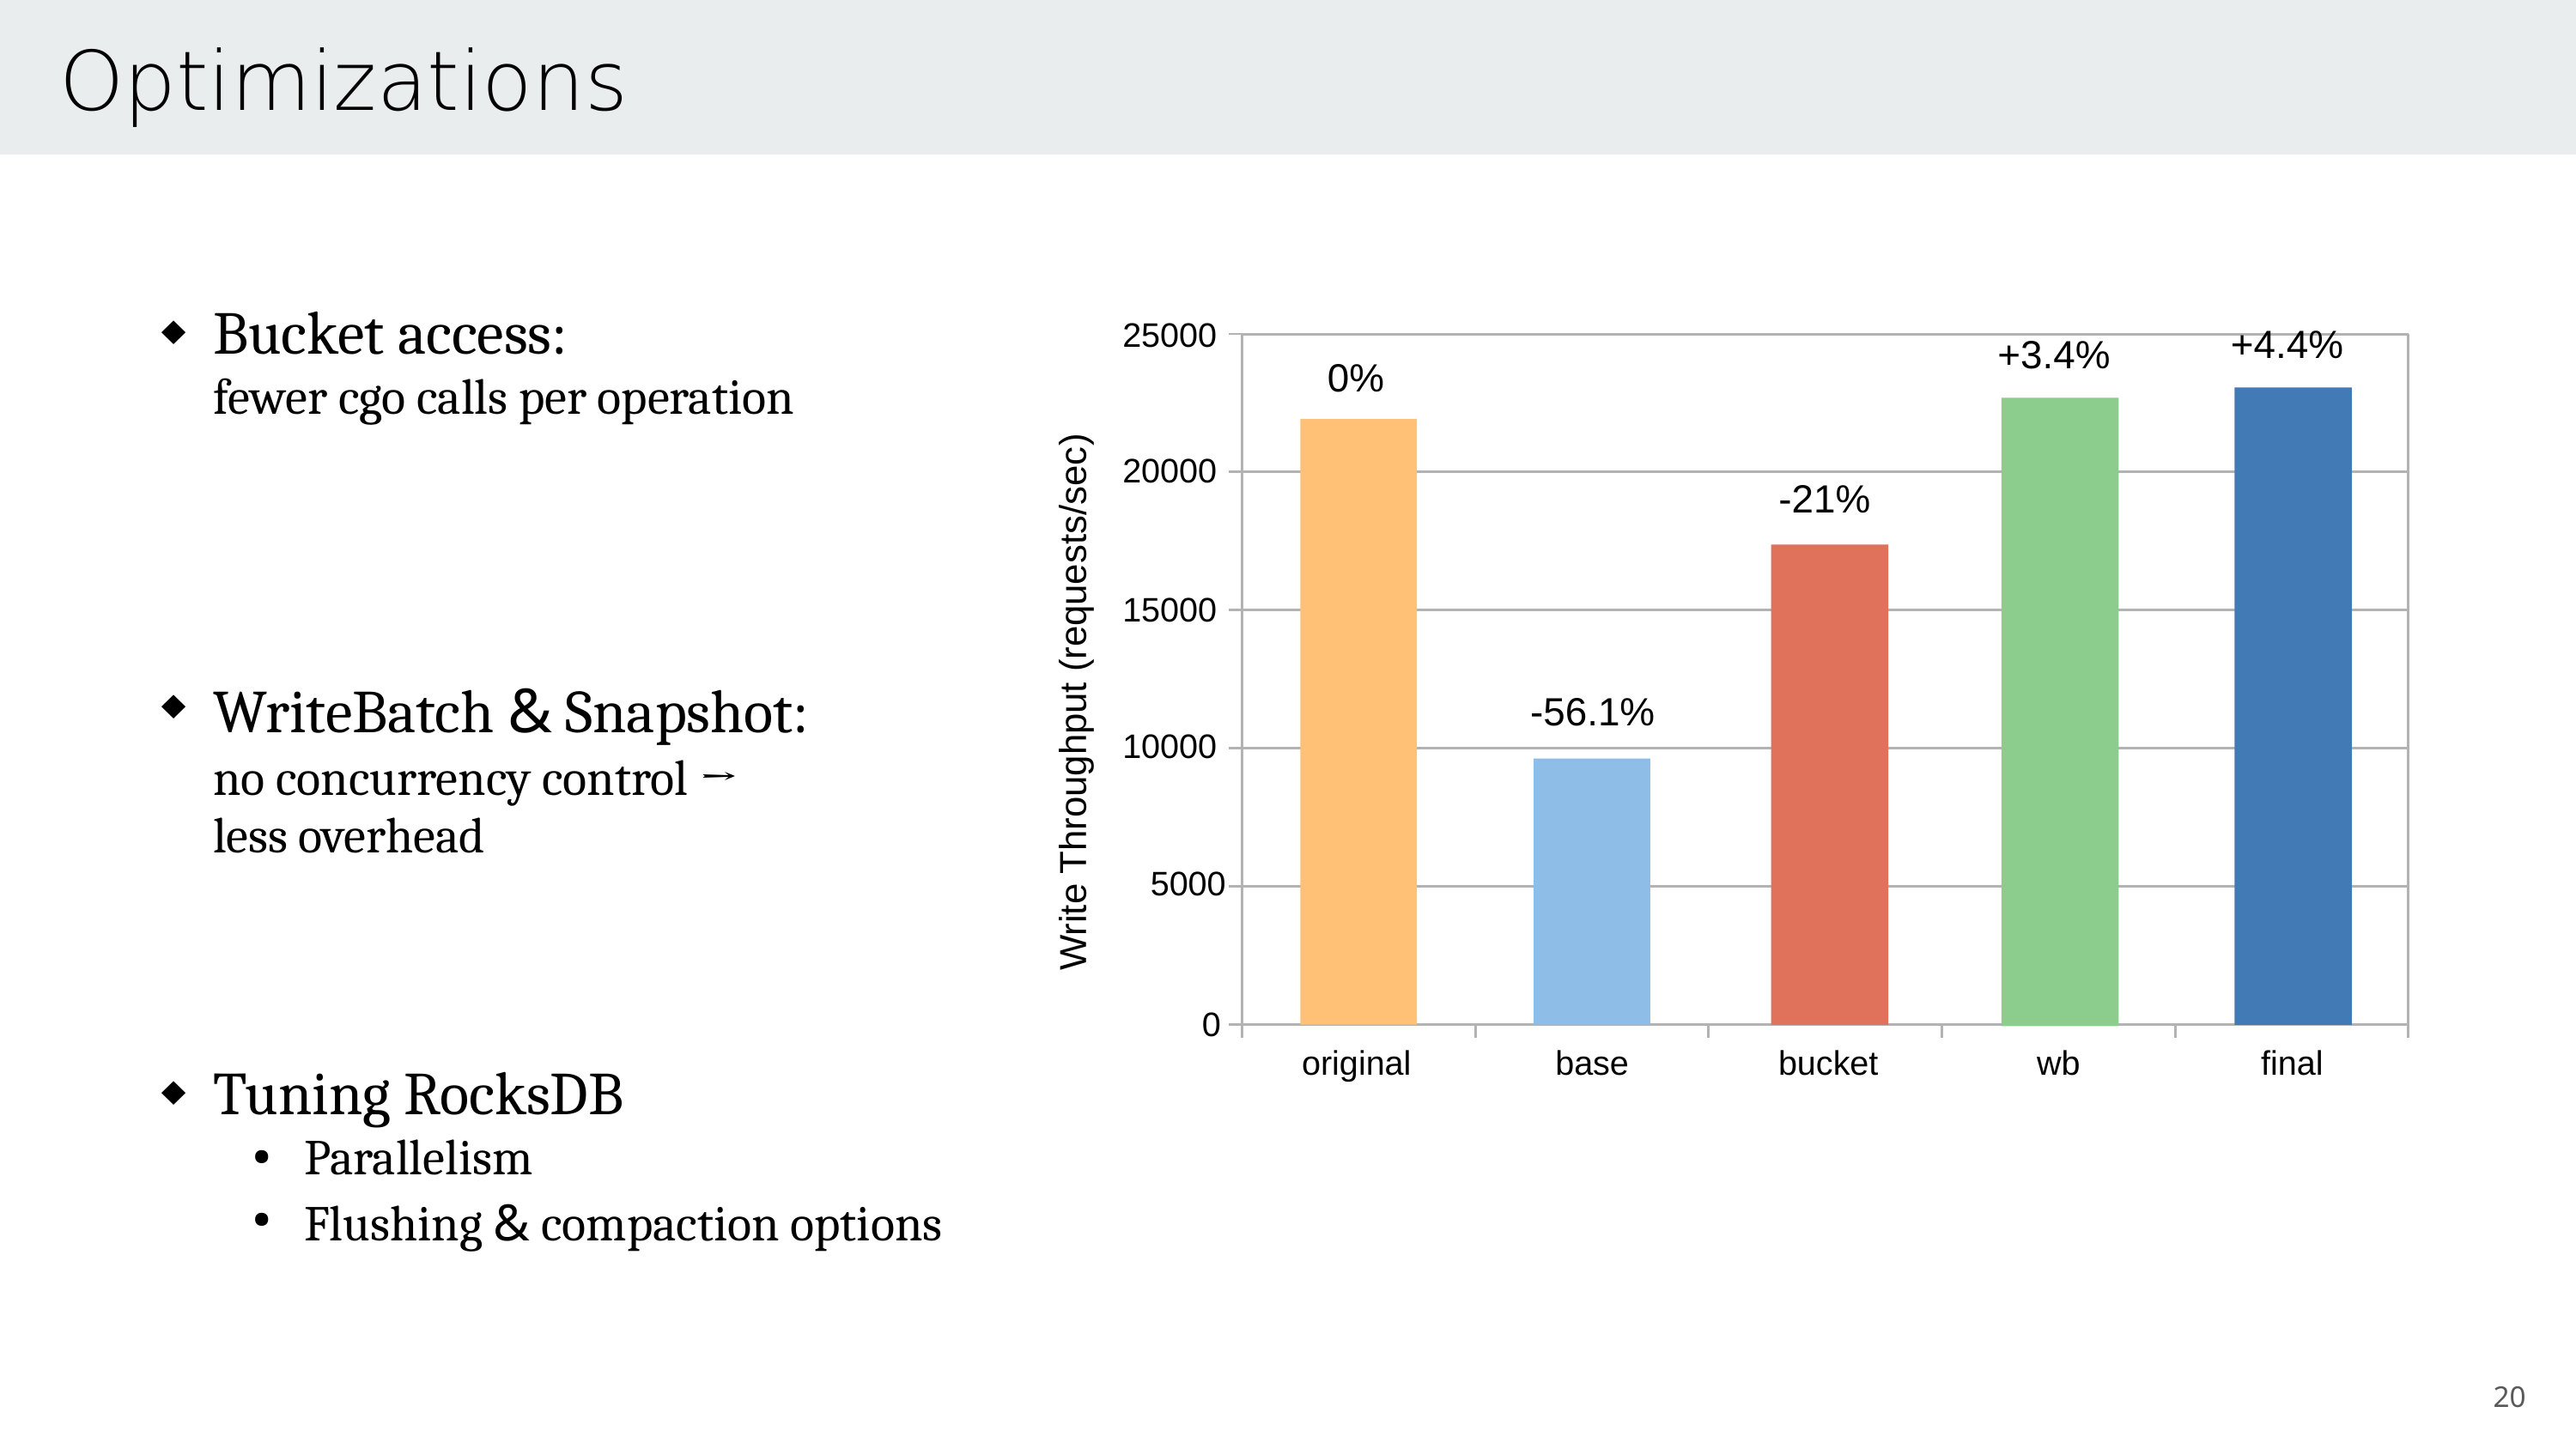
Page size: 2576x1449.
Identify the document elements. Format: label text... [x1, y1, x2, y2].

text_box +4.4% [2218, 316, 2359, 374]
text_box bucket [1765, 1037, 1893, 1089]
picture [1020, 300, 2438, 1098]
text_box 0% [1315, 349, 1402, 407]
text_box 0 [1188, 999, 1241, 1051]
text_box 10000 [1109, 721, 1246, 773]
text_box -56.1% [1517, 684, 1673, 742]
text_box 25000 [1109, 310, 1246, 361]
text_box 20000 [1109, 446, 1246, 498]
text_box original [1289, 1038, 1425, 1089]
text_box +3.4% [1984, 326, 2126, 384]
text_box base [1542, 1038, 1646, 1089]
text_box [2234, 387, 2352, 1025]
text_box 15000 [1109, 585, 1246, 636]
text_box -21% [1765, 470, 1894, 529]
text_box [1771, 544, 1889, 1025]
text_box final [2248, 1037, 2339, 1089]
text_box 5000 [1137, 858, 1241, 910]
text_box Bucket access: fewer cgo calls per operation [149, 293, 842, 436]
text_box WriteBatch & Snapshot: no concurrency control → less overhead [149, 661, 845, 865]
text_box [2001, 397, 2119, 1027]
text_box wb [2024, 1037, 2102, 1089]
text_box Tuning RocksDB Parallelism Flushing & compaction options [149, 1053, 981, 1257]
text_box Write Throughput (requests/sec) [1045, 413, 1101, 984]
title Optimizations [59, 6, 2226, 158]
